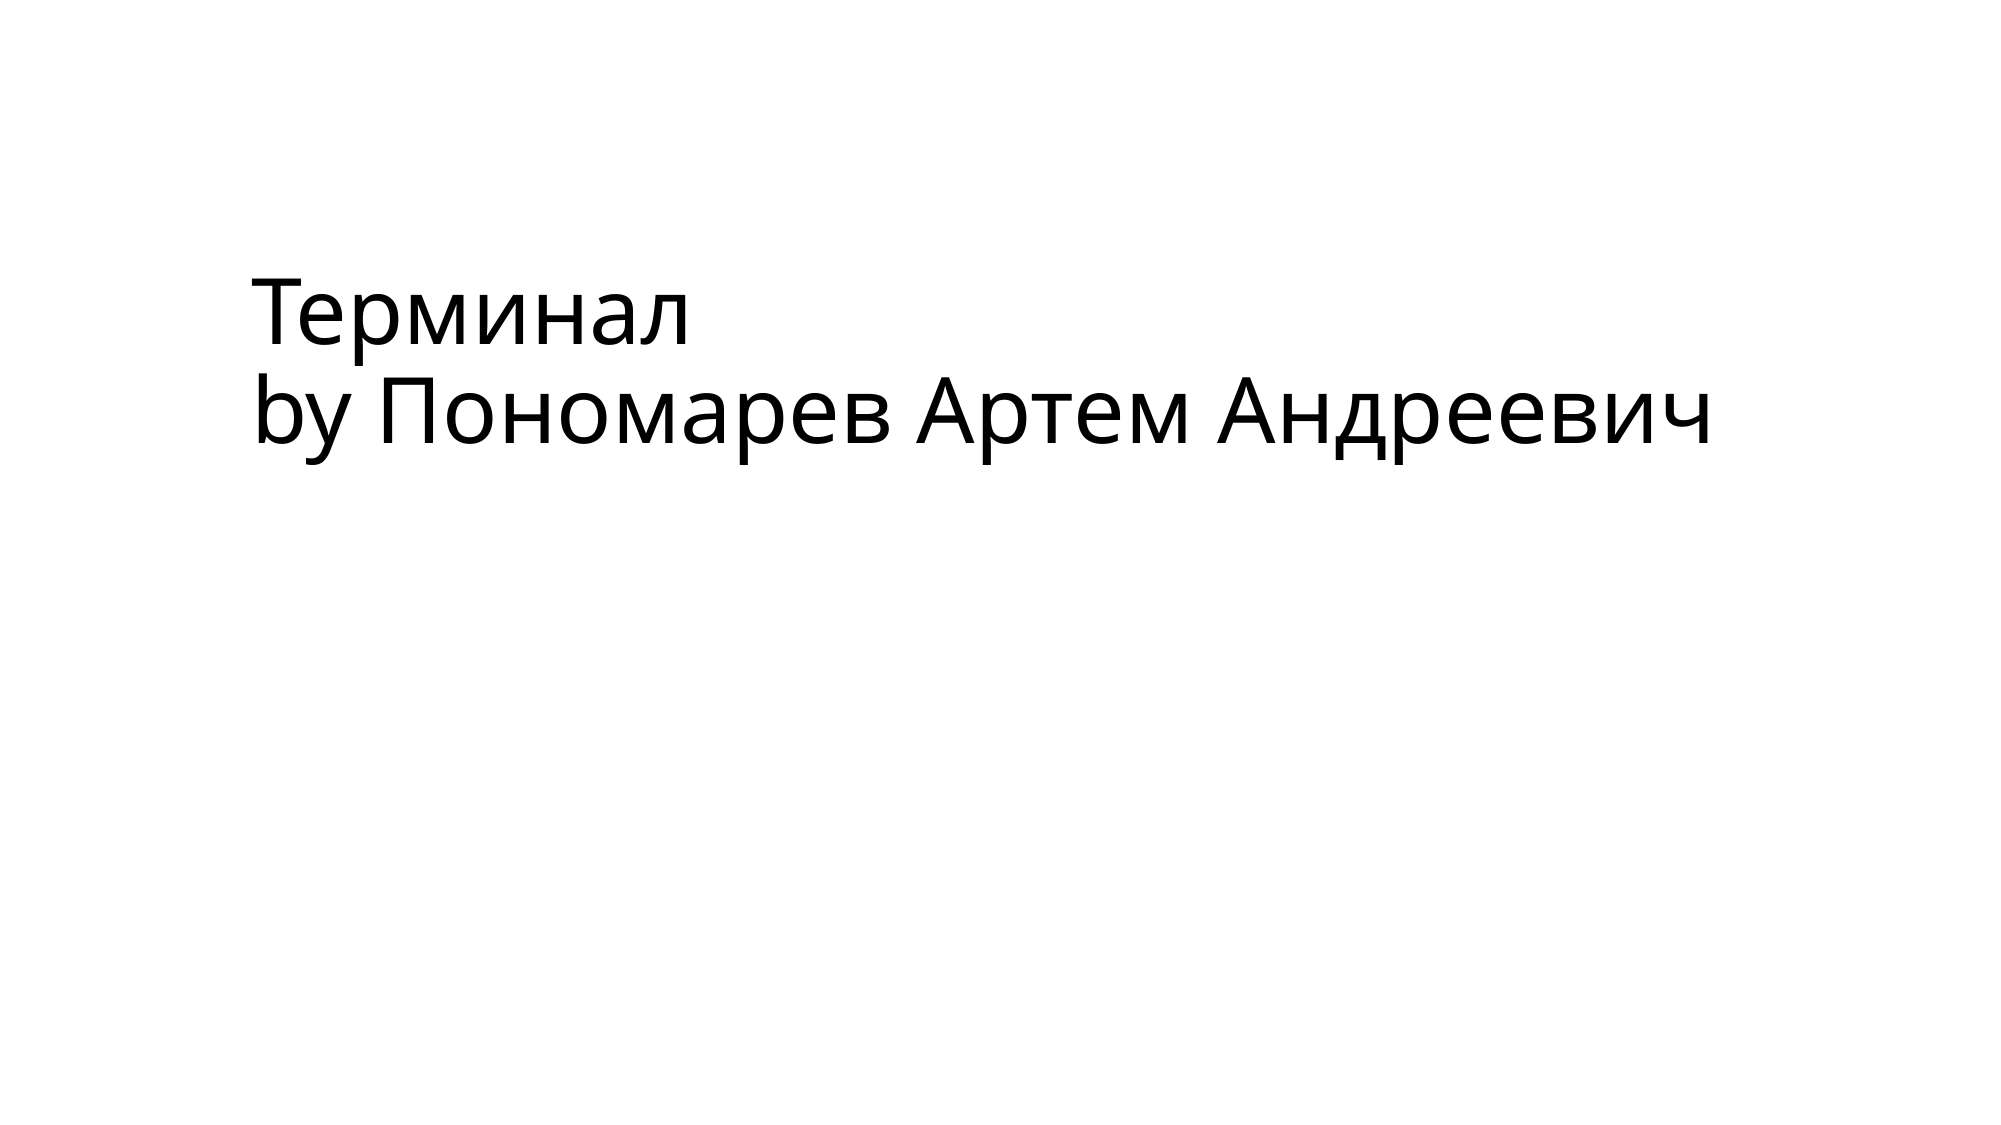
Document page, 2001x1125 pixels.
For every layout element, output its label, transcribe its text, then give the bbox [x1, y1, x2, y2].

title Терминал by Пономарев Артем Андреевич [236, 258, 1737, 650]
